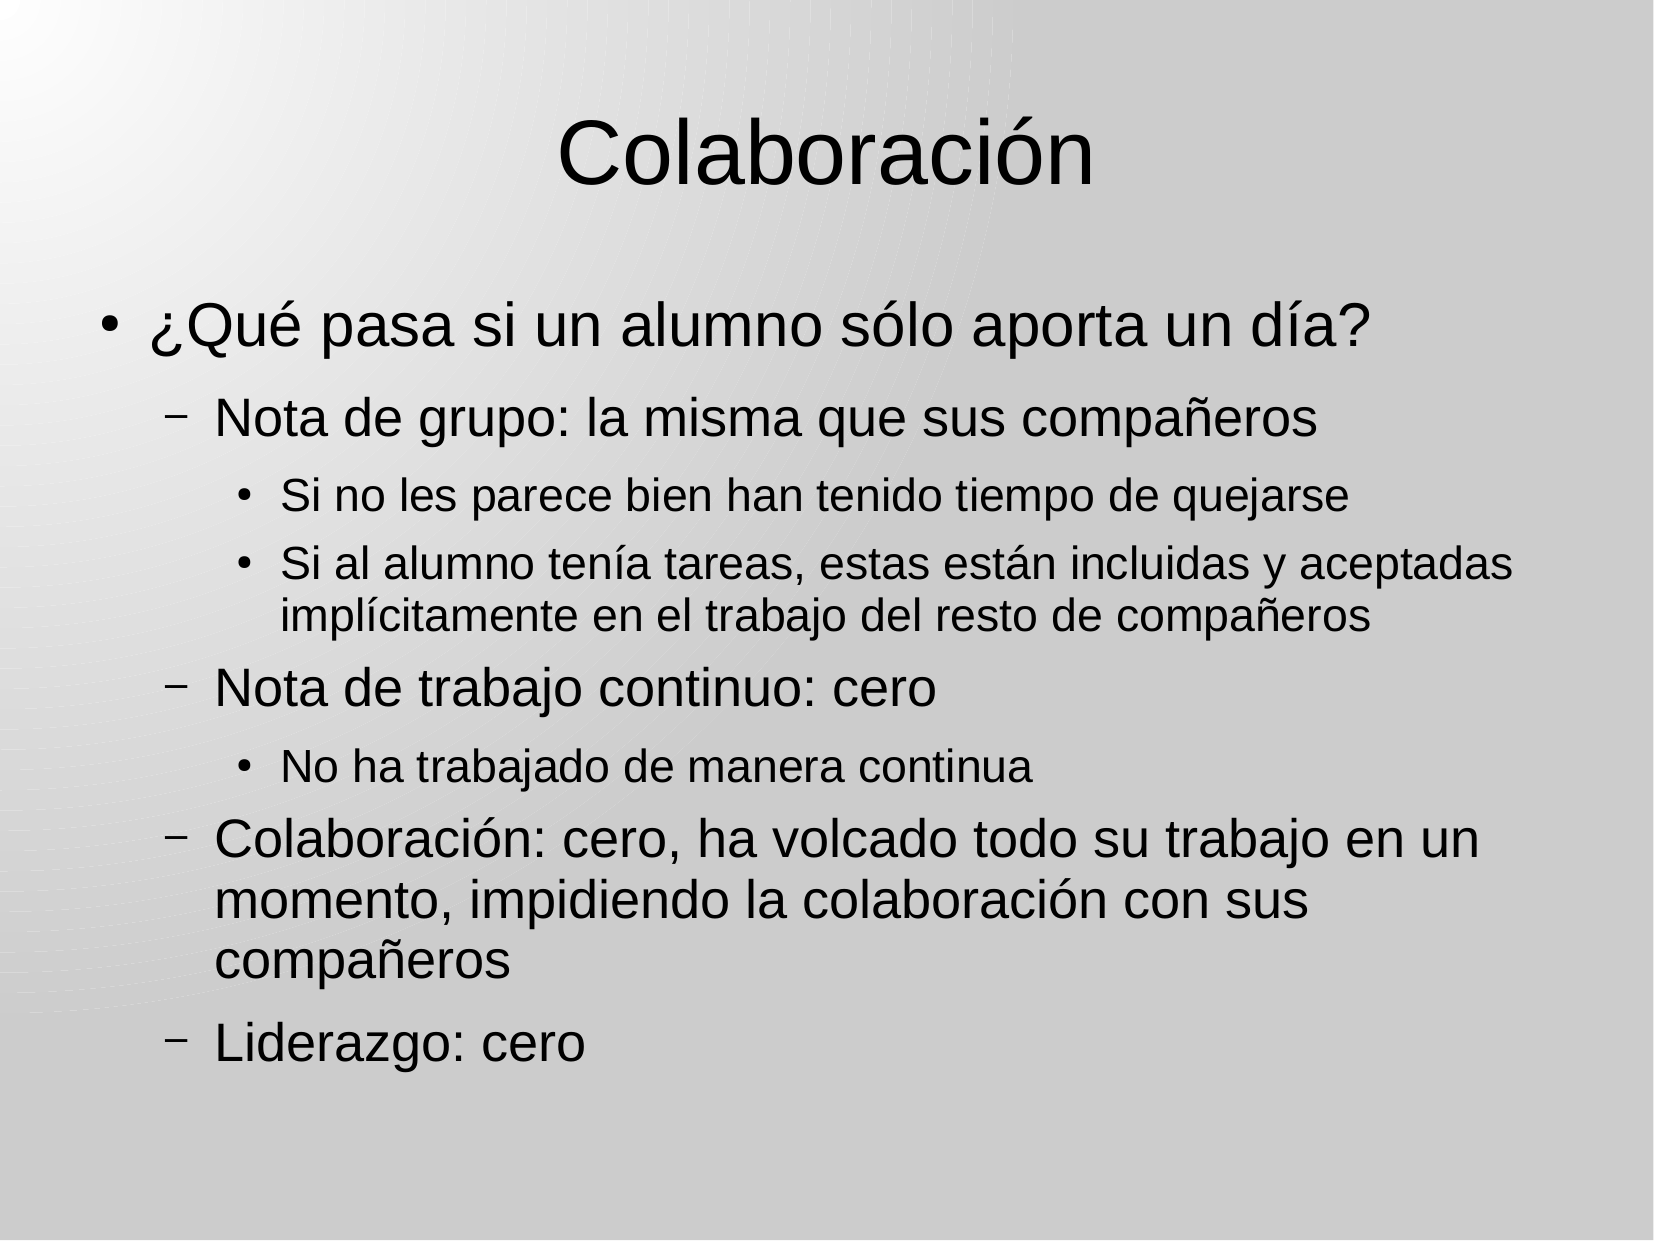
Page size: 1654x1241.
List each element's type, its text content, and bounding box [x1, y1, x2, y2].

list ¿Qué pasa si un alumno sólo aporta un día? Nota de grupo: la misma que sus compañeros Si no les parece bien han tenido tiempo de quejarse Si al alumno tenía tareas, estas están incluidas y aceptadas implícitamente en el trabajo del resto de compañeros Nota de trabajo continuo: cero No ha trabajado de manera continua Colaboración: cero, ha volcado todo su trabajo en un momento, impidiendo la colaboración con sus compañeros Liderazgo: cero [82, 290, 1538, 1109]
title Colaboración [82, 49, 1571, 257]
